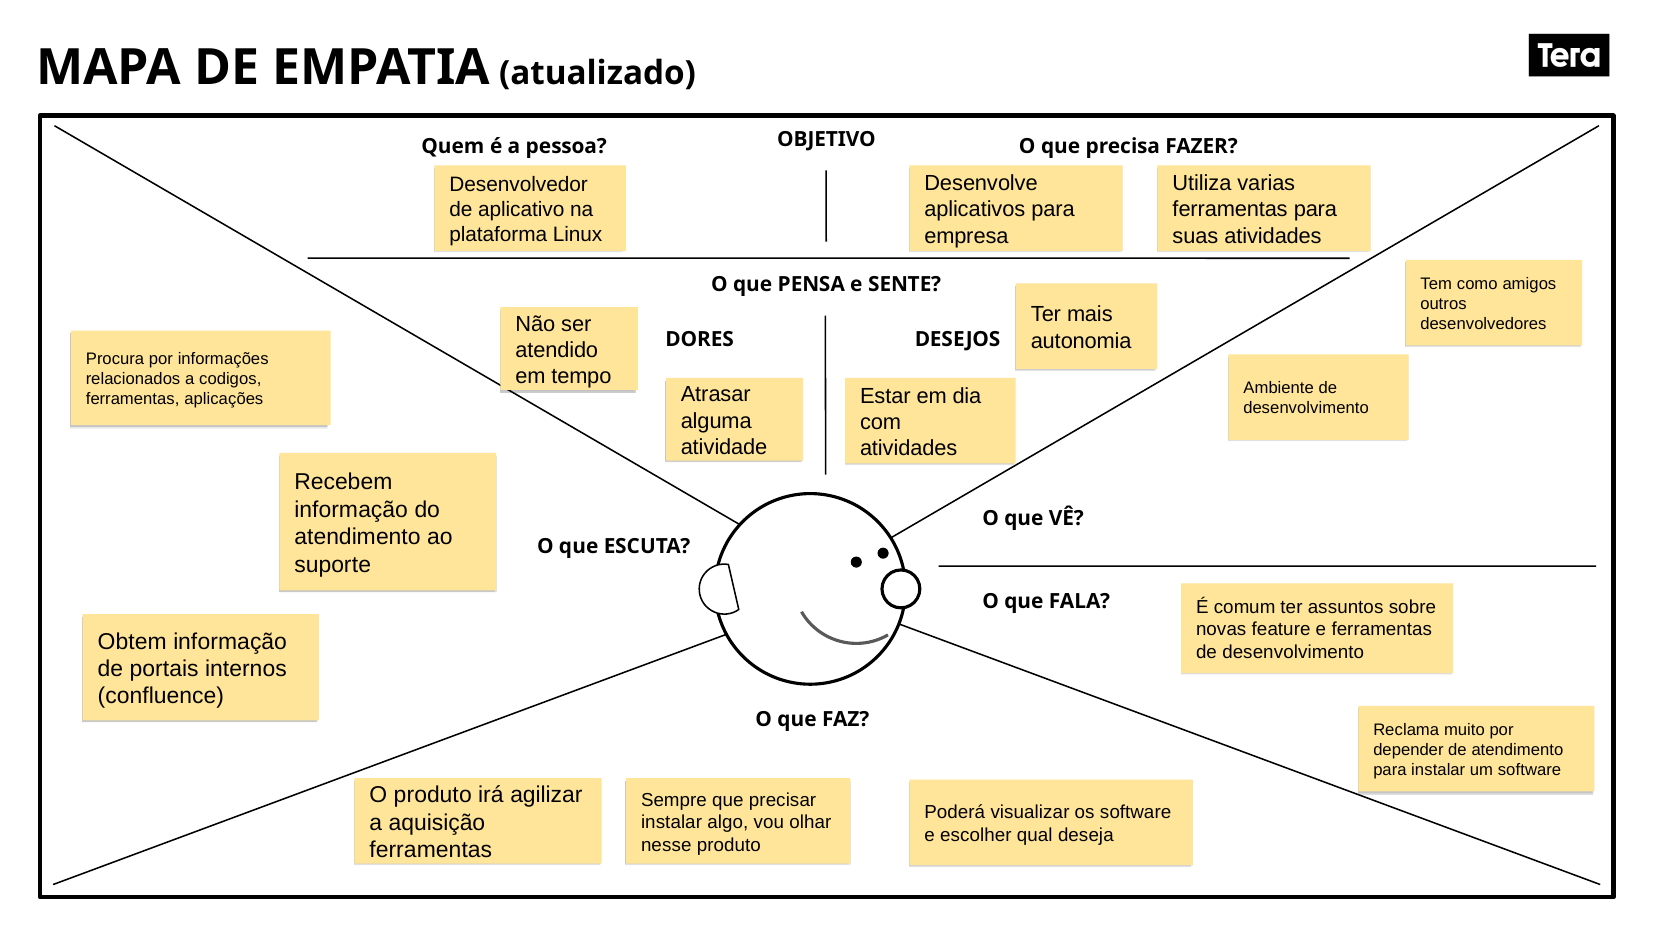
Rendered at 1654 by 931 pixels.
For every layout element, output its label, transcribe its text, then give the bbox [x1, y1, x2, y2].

text_box Desenvolvedor de aplicativo na plataforma Linux [434, 165, 626, 251]
text_box Utiliza varias ferramentas para suas atividades [1157, 165, 1371, 251]
text_box Poderá visualizar os software e escolher qual deseja [909, 779, 1193, 866]
text_box Estar em dia com atividades [845, 377, 1016, 464]
picture [1514, 19, 1624, 91]
text_box Obtem informação de portais internos (confluence) [82, 614, 319, 721]
text_box Recebem informação do atendimento ao suporte [279, 452, 497, 591]
text_box É comum ter assuntos sobre novas feature e ferramentas de desenvolvimento [1181, 583, 1454, 674]
text_box Ter mais autonomia [1015, 283, 1158, 369]
text_box Ambiente de desenvolvimento [1228, 354, 1409, 440]
text_box Atrasar alguma atividade [665, 377, 804, 461]
text_box Sempre que precisar instalar algo, vou olhar nesse produto [625, 778, 851, 864]
text_box Desenvolve aplicativos para empresa [909, 165, 1123, 251]
text_box Tem como amigos outros desenvolvedores [1405, 259, 1583, 346]
text_box O produto irá agilizar a aquisição ferramentas [354, 778, 602, 864]
text_box Não ser atendido em tempo [500, 307, 638, 390]
text_box Procura por informações relacionados a codigos, ferramentas, aplicações [70, 330, 331, 426]
text_box Reclama muito por depender de atendimento para instalar um software [1358, 705, 1595, 792]
